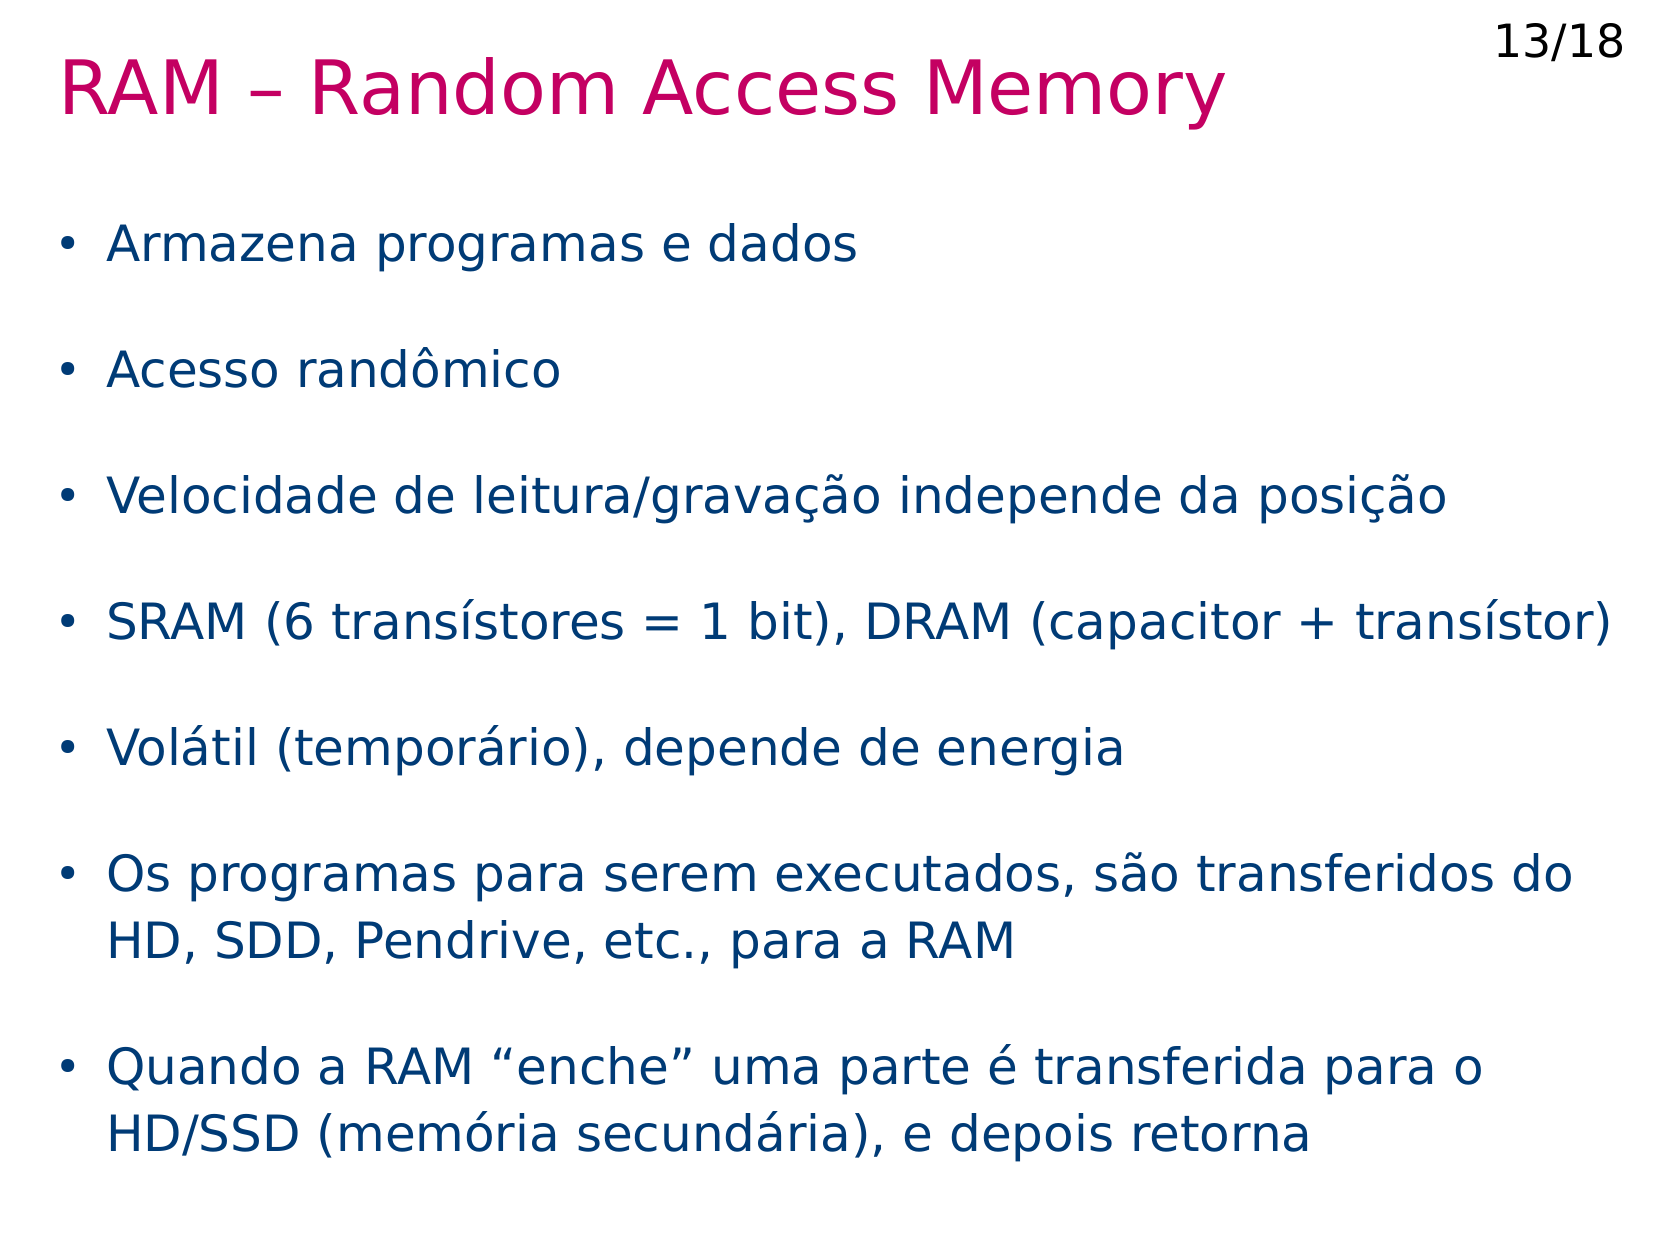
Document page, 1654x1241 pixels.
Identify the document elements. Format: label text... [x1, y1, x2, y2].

title RAM – Random Access Memory [59, 29, 1625, 148]
list Armazena programas e dados Acesso randômico Velocidade de leitura/gravação independe da posição SRAM (6 transístores = 1 bit), DRAM (capacitor + transístor) Volátil (temporário), depende de energia Os programas para serem executados, são transferidos do HD, SDD, Pendrive, etc., para a RAM Quando a RAM “enche” uma parte é transferida para o HD/SSD (memória secundária), e depois retorna [59, 206, 1625, 1211]
